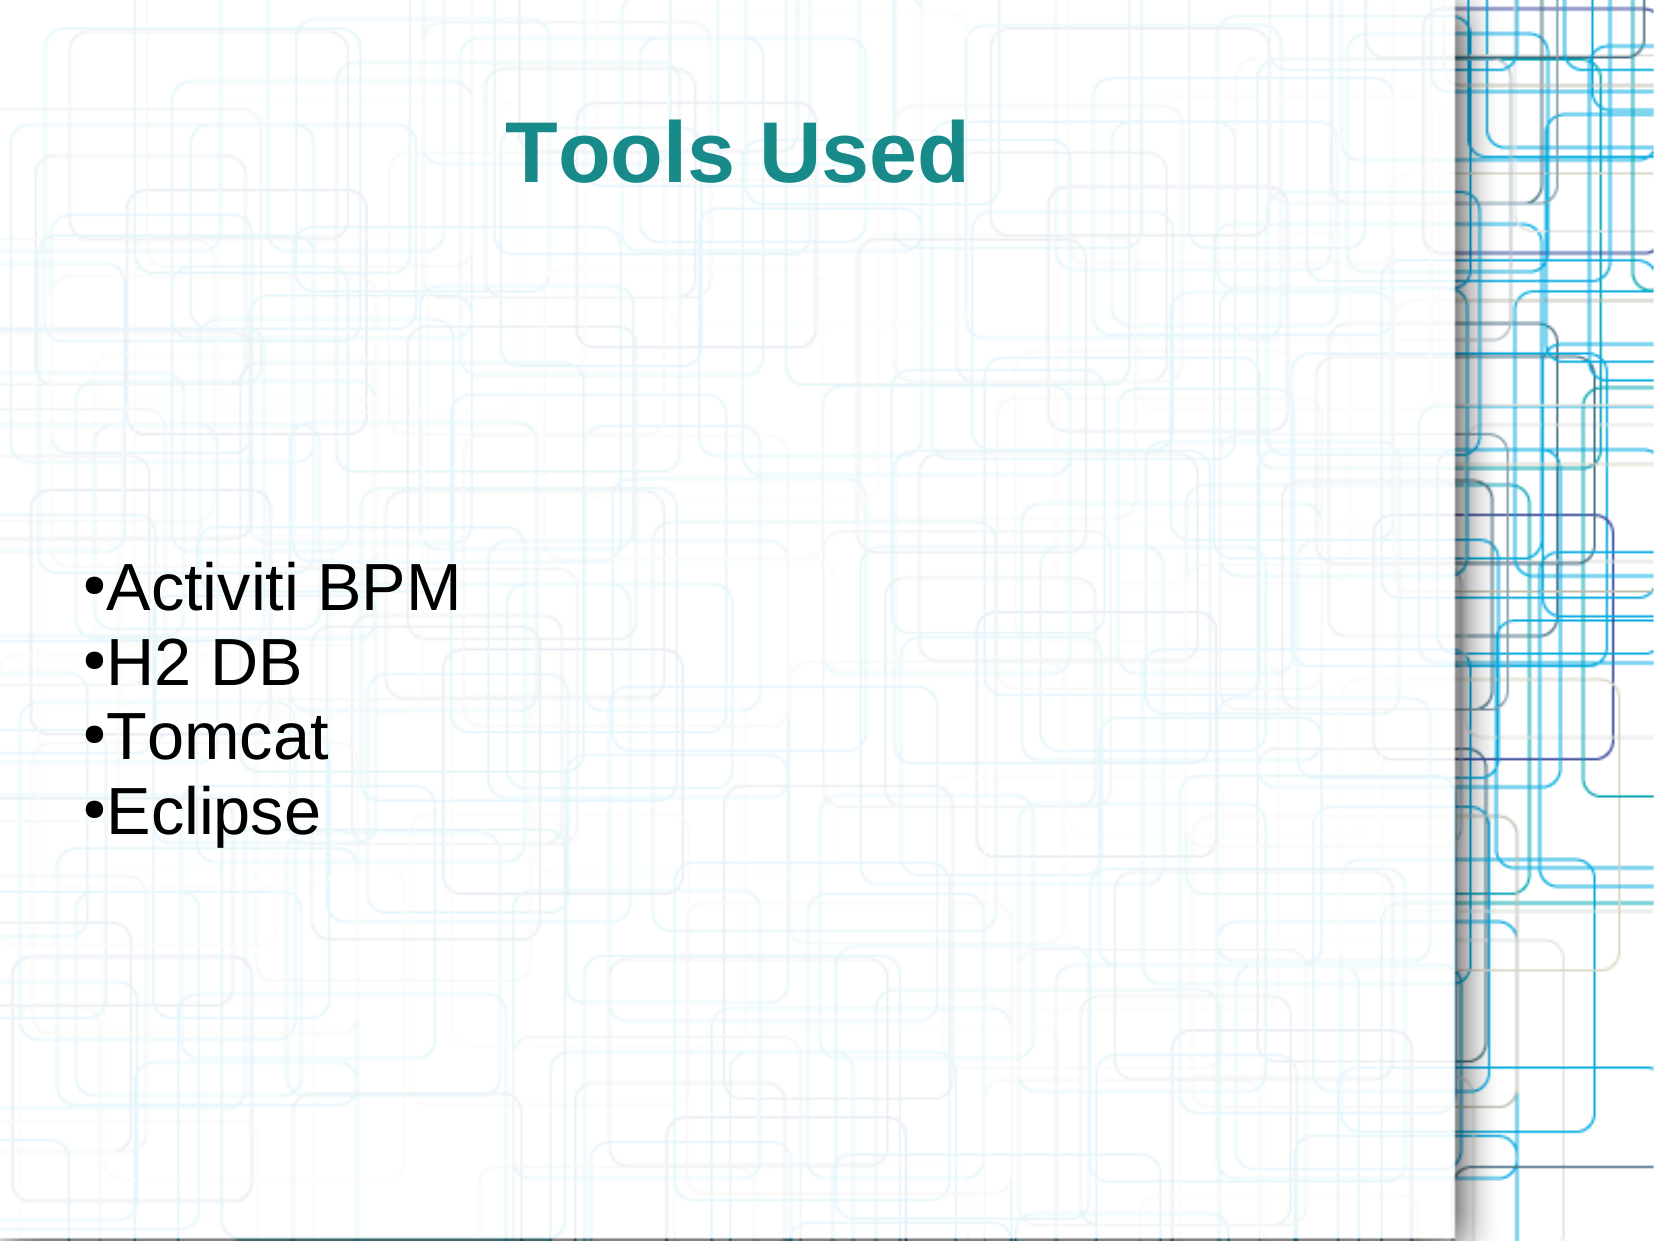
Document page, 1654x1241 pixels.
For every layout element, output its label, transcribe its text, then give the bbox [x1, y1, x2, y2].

title Tools Used [59, 49, 1418, 257]
subtitle Activiti BPM H2 DB Tomcat Eclipse [82, 290, 1571, 1109]
picture [0, 0, 1654, 1241]
